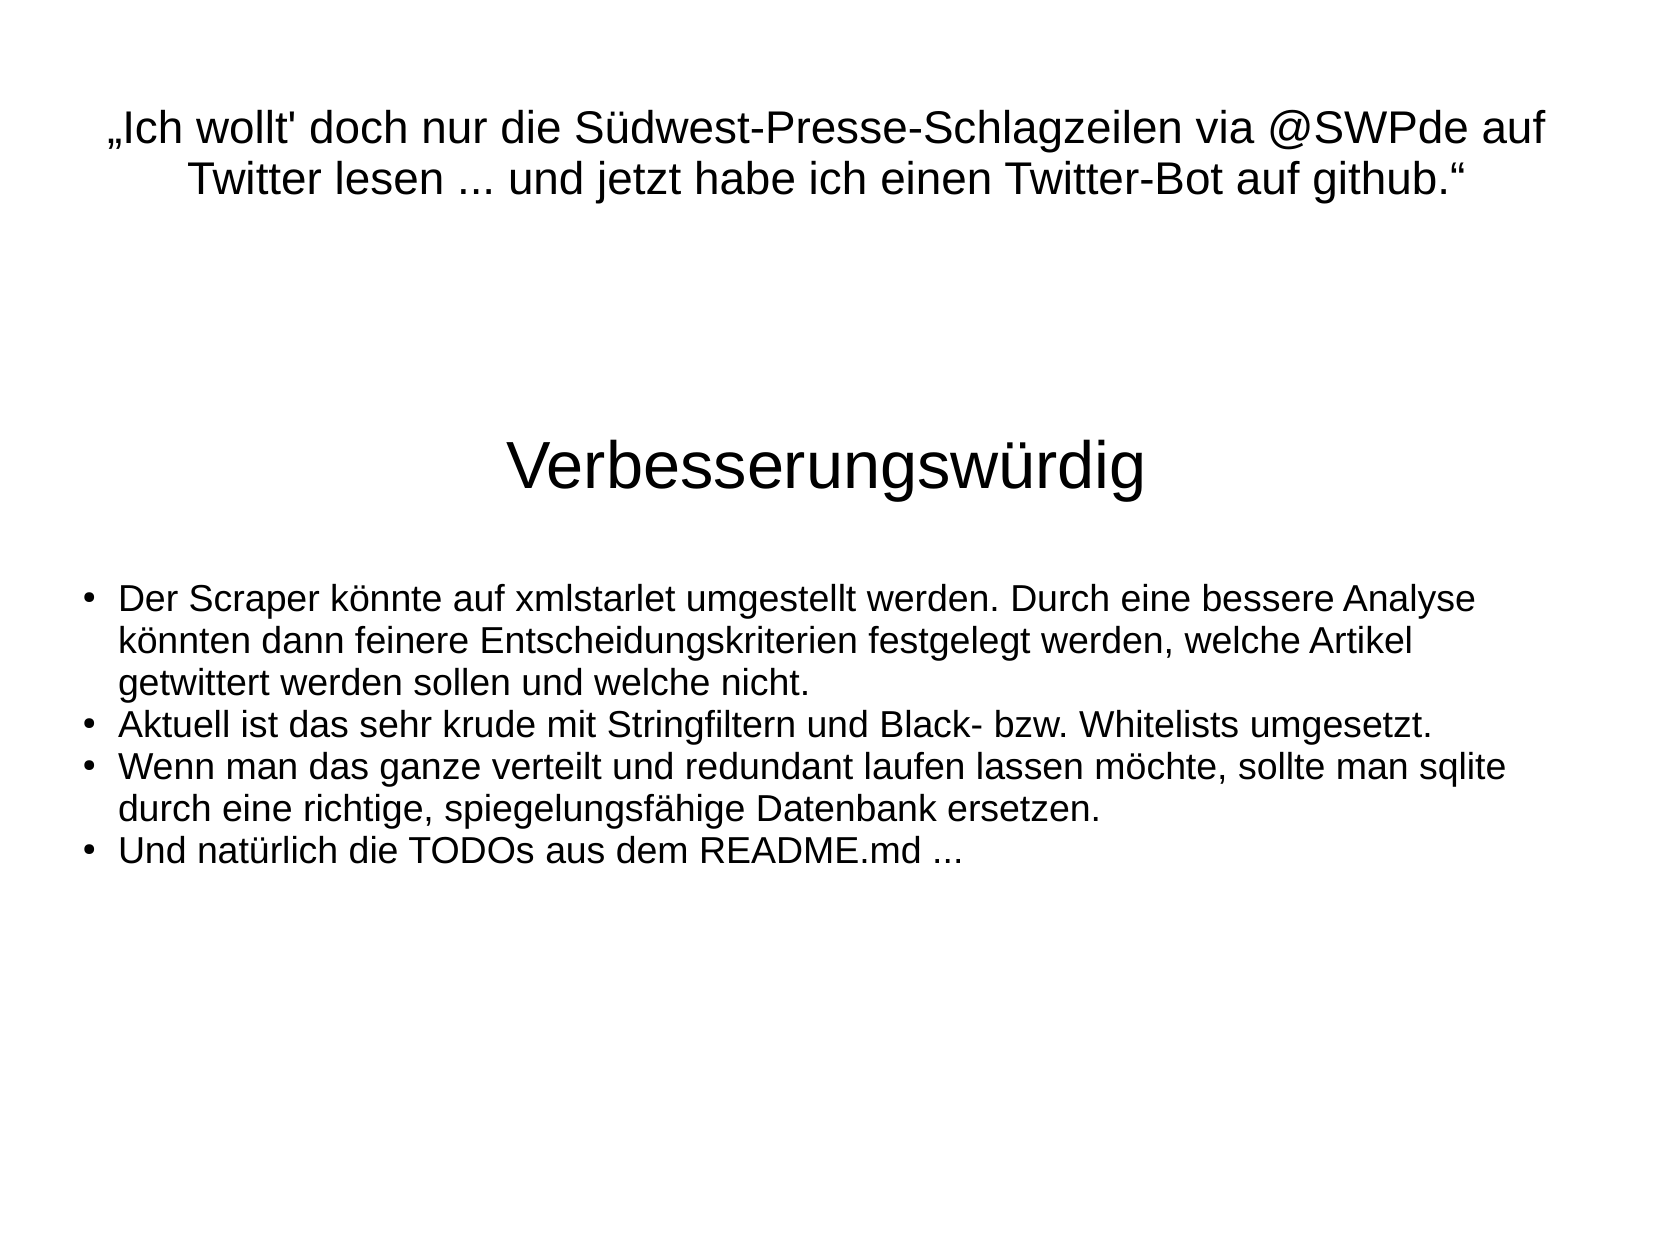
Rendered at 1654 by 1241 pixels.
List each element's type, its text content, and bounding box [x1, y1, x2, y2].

subtitle Verbesserungswürdig Der Scraper könnte auf xmlstarlet umgestellt werden. Durch eine bessere Analyse könnten dann feinere Entscheidungskriterien festgelegt werden, welche Artikel getwittert werden sollen und welche nicht. Aktuell ist das sehr krude mit Stringfiltern und Black- bzw. Whitelists umgesetzt. Wenn man das ganze verteilt und redundant laufen lassen möchte, sollte man sqlite durch eine richtige, spiegelungsfähige Datenbank ersetzen. Und natürlich die TODOs aus dem README.md ... [82, 290, 1571, 1010]
title „Ich wollt' doch nur die Südwest-Presse-Schlagzeilen via @SWPde auf Twitter lesen ... und jetzt habe ich einen Twitter-Bot auf github.“ [82, 49, 1571, 257]
